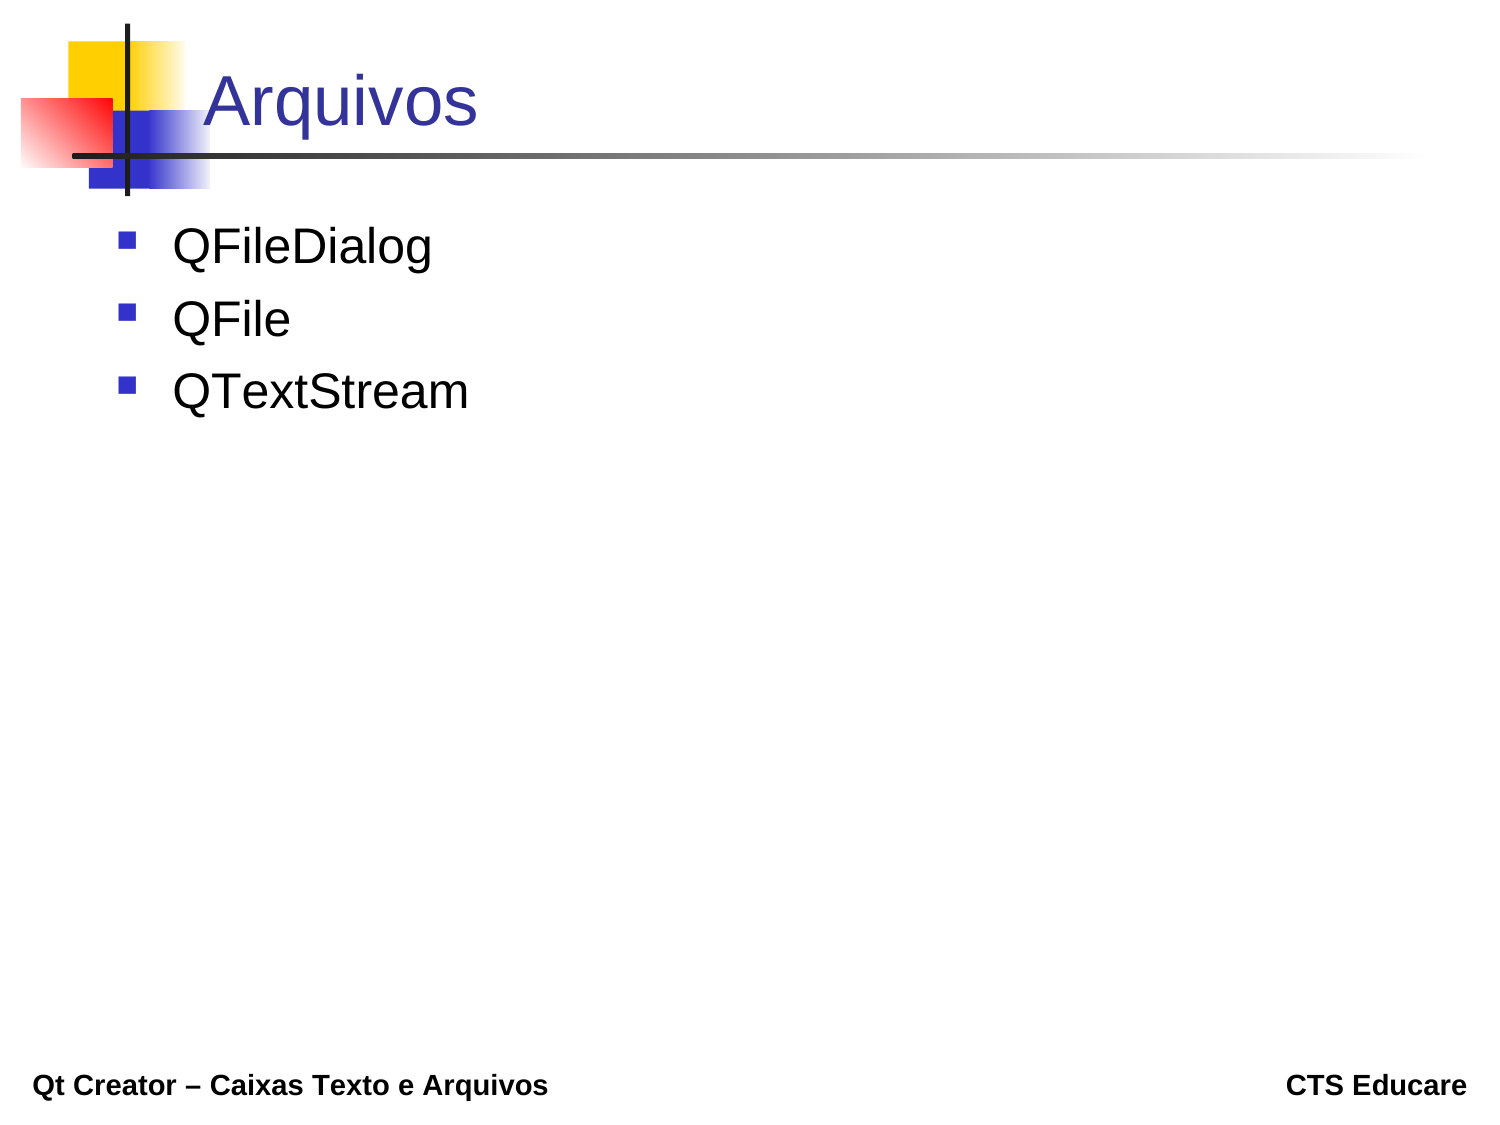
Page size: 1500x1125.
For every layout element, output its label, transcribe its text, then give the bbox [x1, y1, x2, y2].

title Arquivos [188, 46, 1468, 149]
list QFileDialog QFile QTextStream [100, 206, 1447, 1024]
